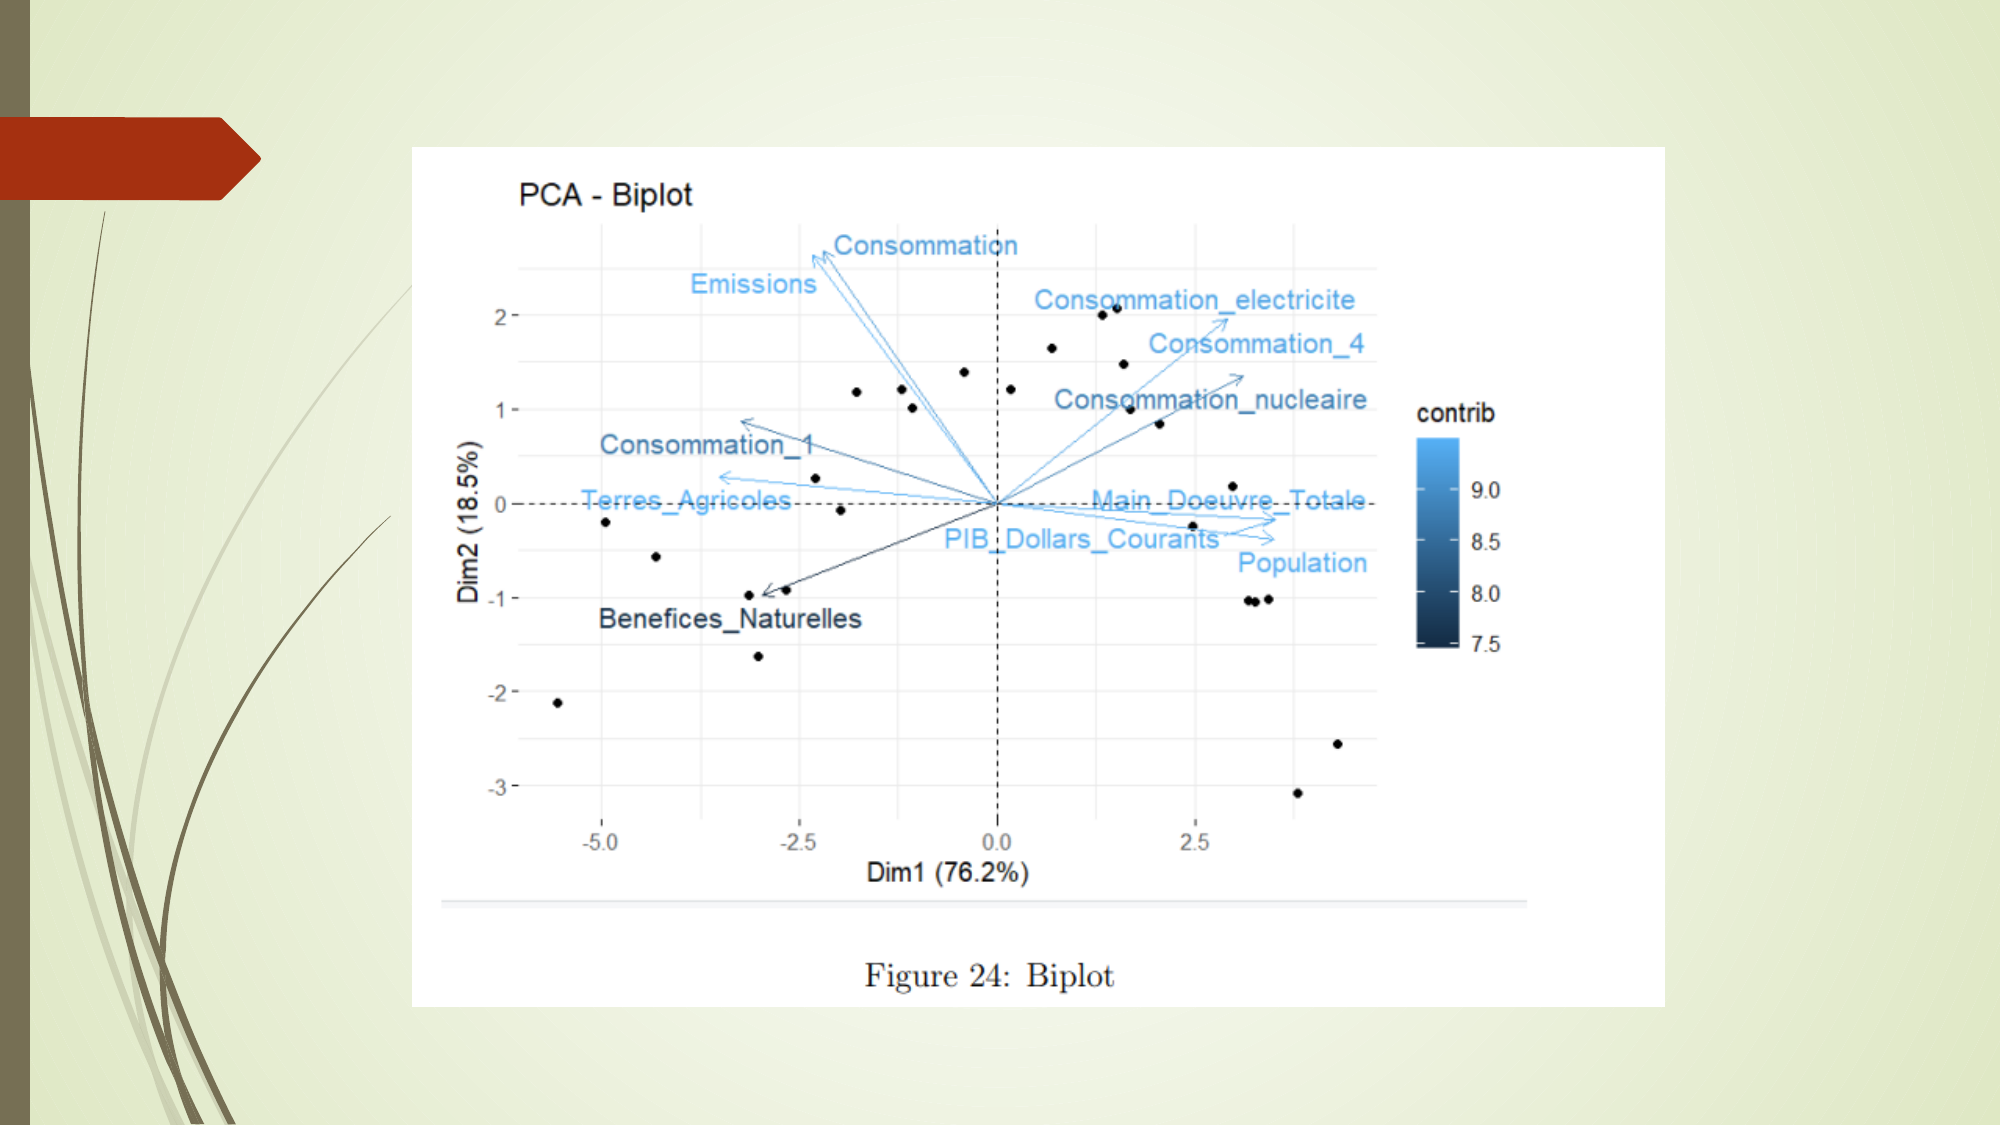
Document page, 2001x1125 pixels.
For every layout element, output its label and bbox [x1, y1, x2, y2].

picture [412, 147, 1665, 1007]
